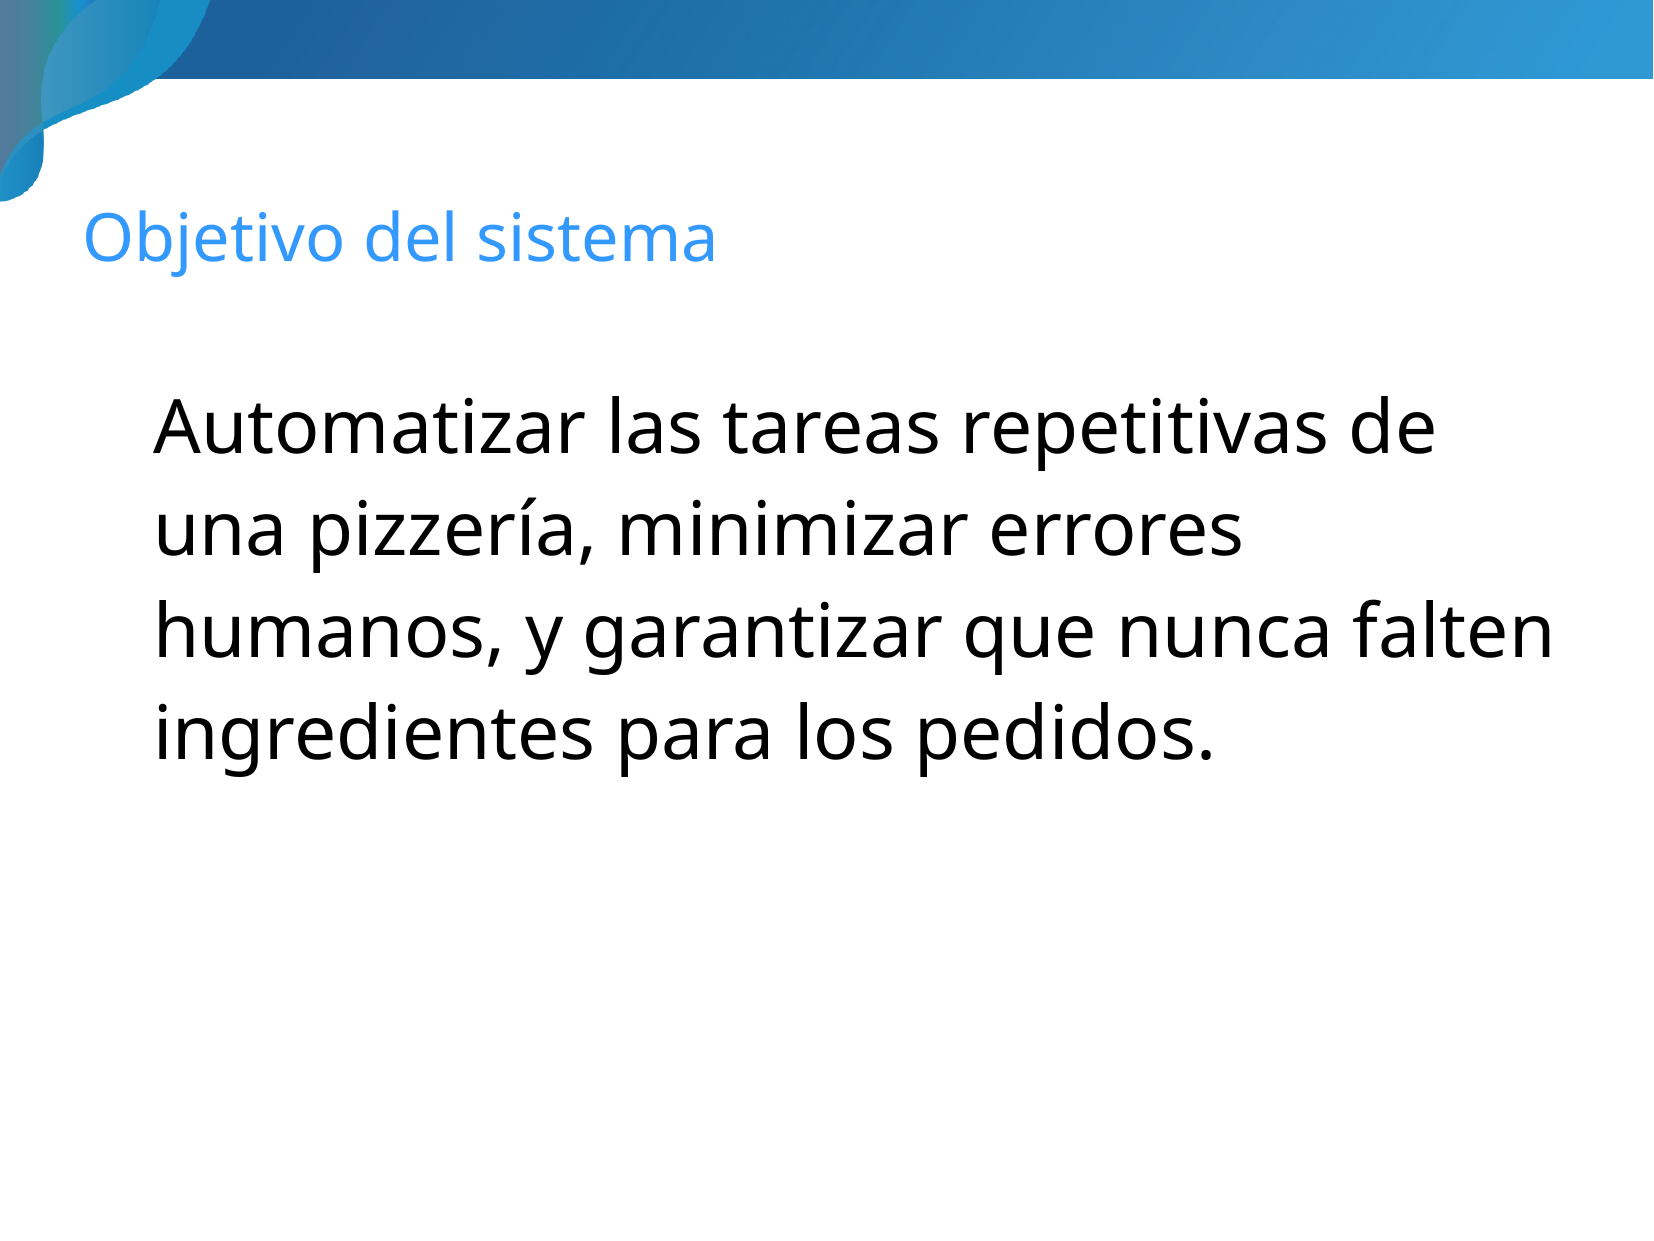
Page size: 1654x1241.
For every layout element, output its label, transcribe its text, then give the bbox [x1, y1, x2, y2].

list Automatizar las tareas repetitivas de una pizzería, minimizar errores humanos, y garantizar que nunca falten ingredientes para los pedidos. [82, 372, 1571, 888]
title Objetivo del sistema [82, 132, 1571, 340]
picture [0, 0, 1653, 1241]
